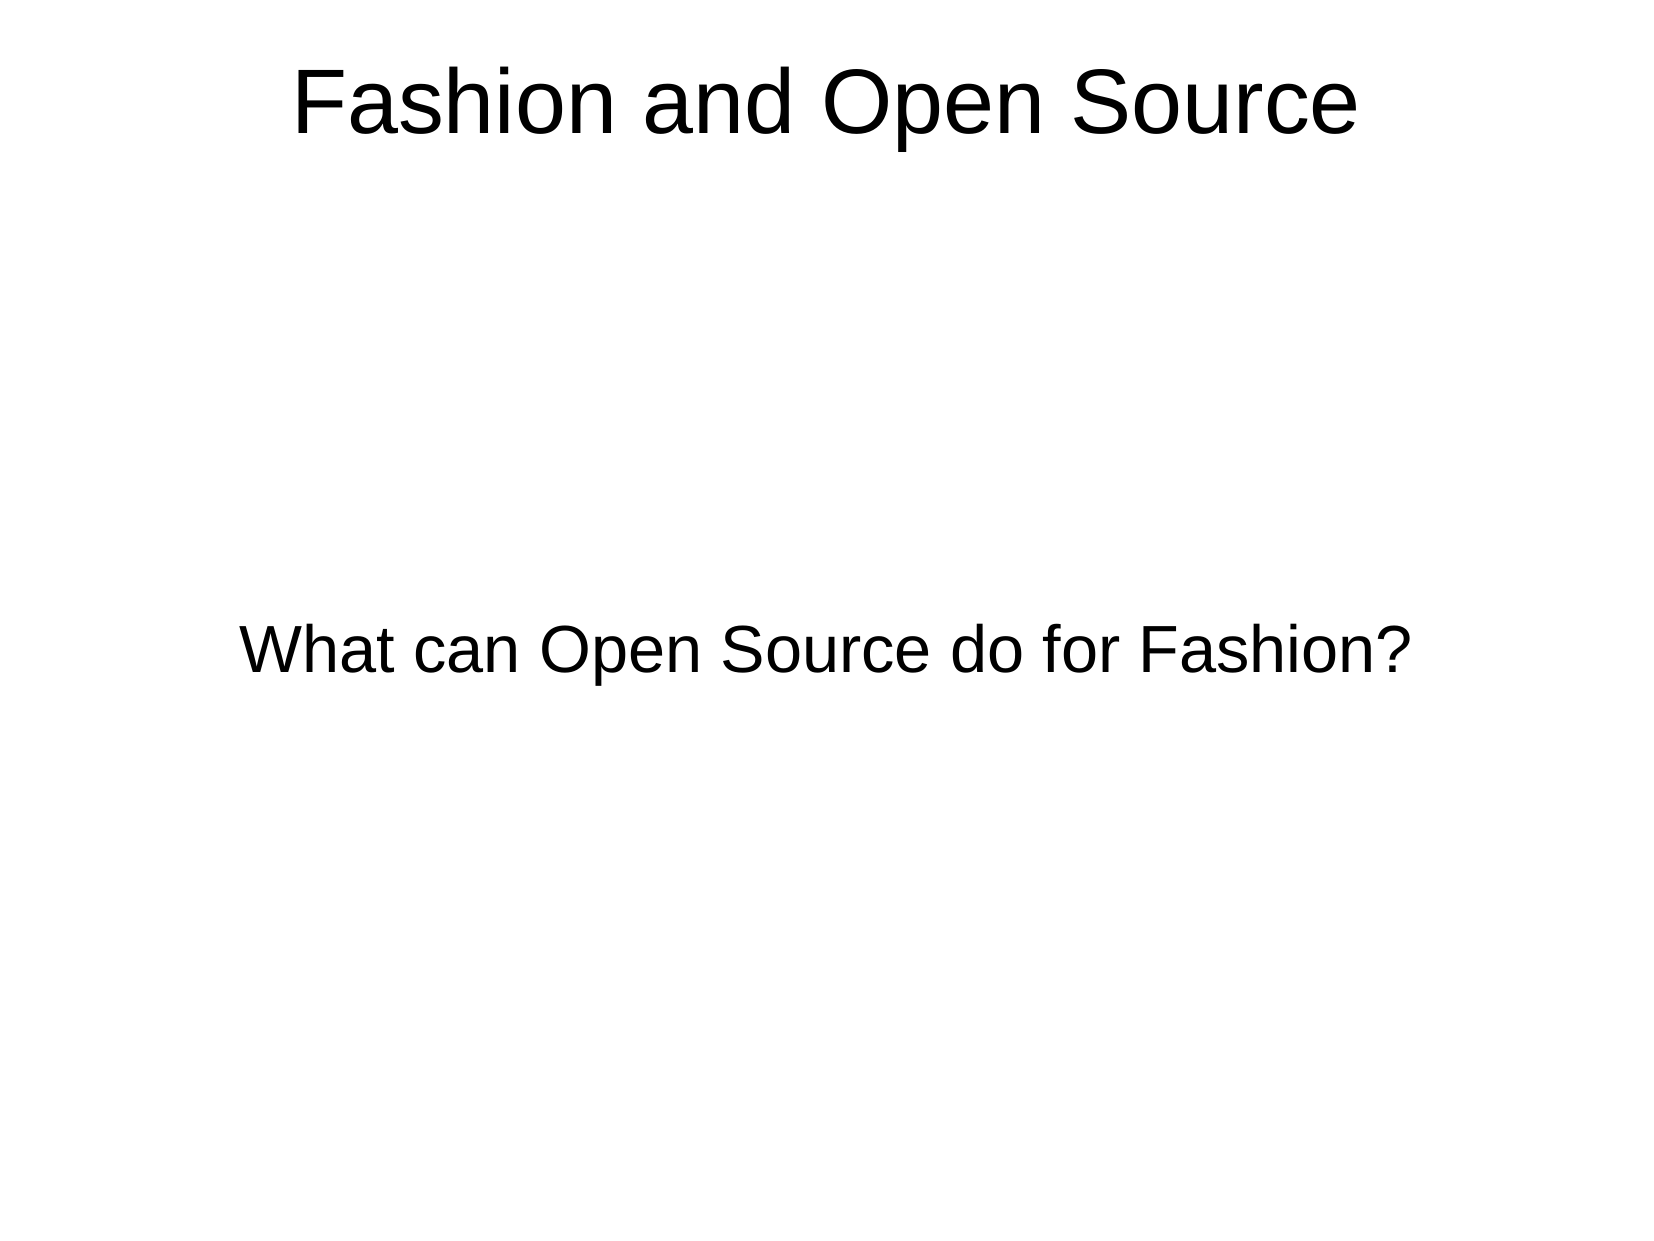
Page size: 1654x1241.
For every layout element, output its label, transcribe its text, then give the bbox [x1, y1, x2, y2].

title Fashion and Open Source [82, 49, 1571, 257]
subtitle What can Open Source do for Fashion? [82, 290, 1571, 1010]
